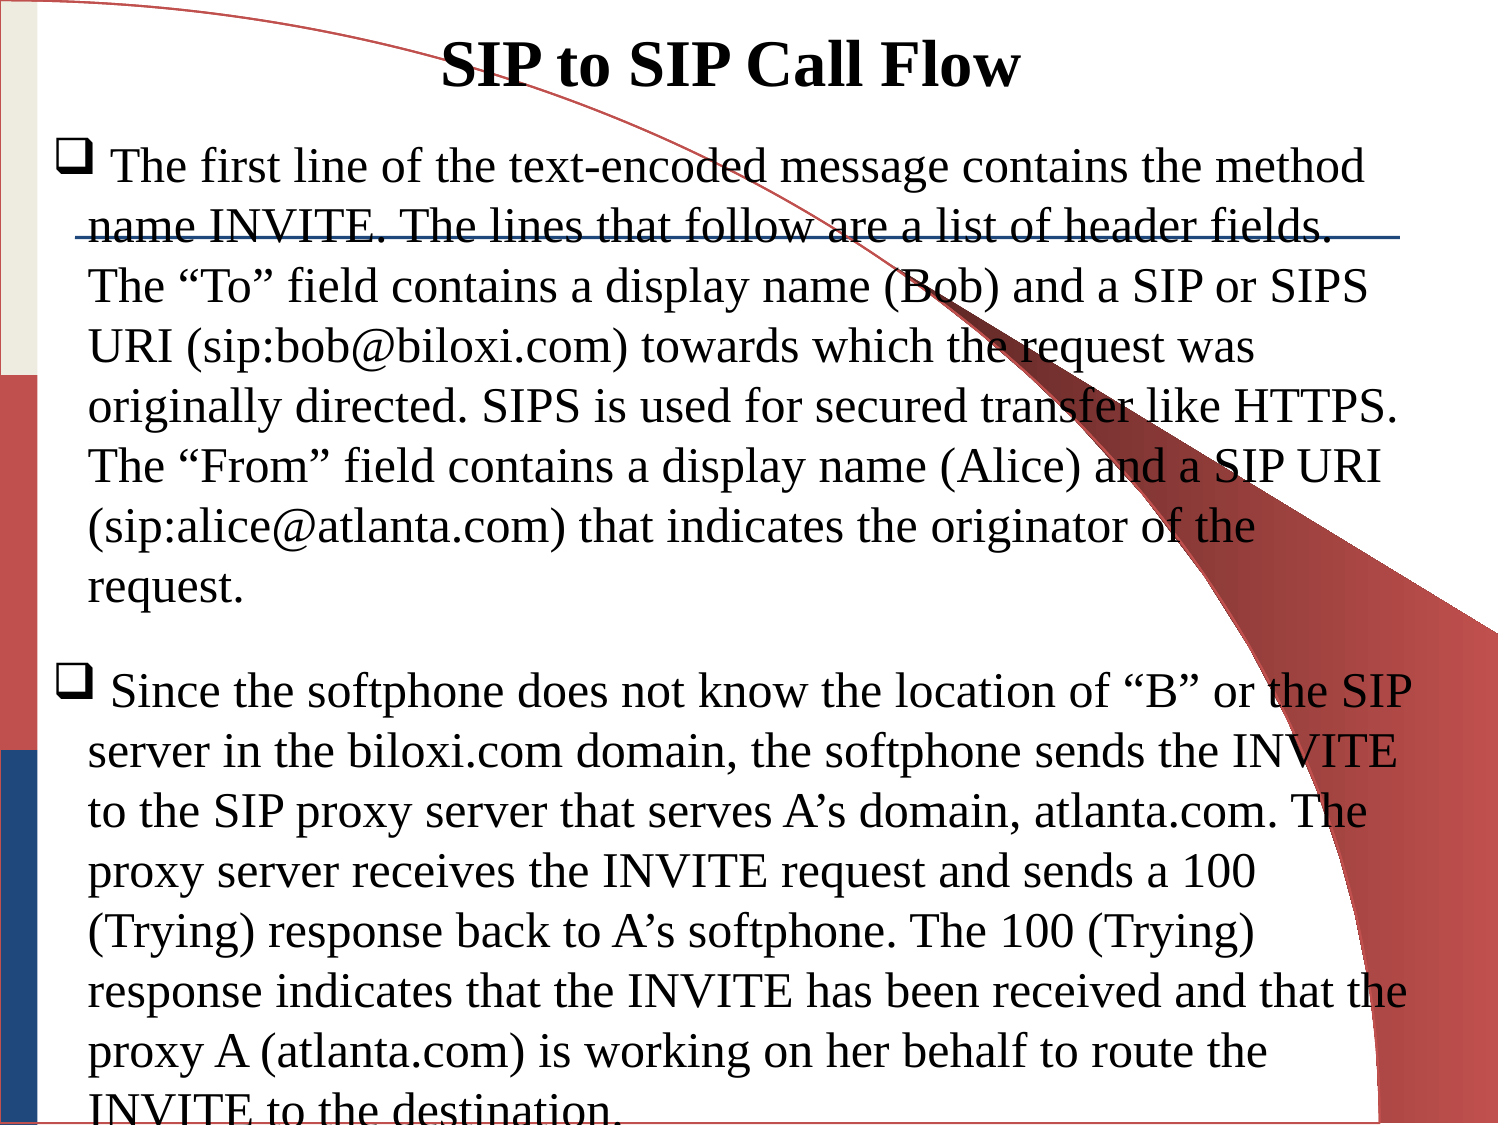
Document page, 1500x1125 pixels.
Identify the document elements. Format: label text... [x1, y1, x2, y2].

text_box The first line of the text-encoded message contains the method name INVITE. The lines that follow are a list of header fields. The “To” field contains a display name (Bob) and a SIP or SIPS URI (sip:bob@biloxi.com) towards which the request was originally directed. SIPS is used for secured transfer like HTTPS. The “From” field contains a display name (Alice) and a SIP URI (sip:alice@atlanta.com) that indicates the originator of the request. Since the softphone does not know the location of “B” or the SIP server in the biloxi.com domain, the softphone sends the INVITE to the SIP proxy server that serves A’s domain, atlanta.com. The proxy server receives the INVITE request and sends a 100 (Trying) response back to A’s softphone. The 100 (Trying) response indicates that the INVITE has been received and that the proxy A (atlanta.com) is working on her behalf to route the INVITE to the destination. [37, 125, 1438, 1125]
text_box SIP to SIP Call Flow [62, 12, 1400, 108]
